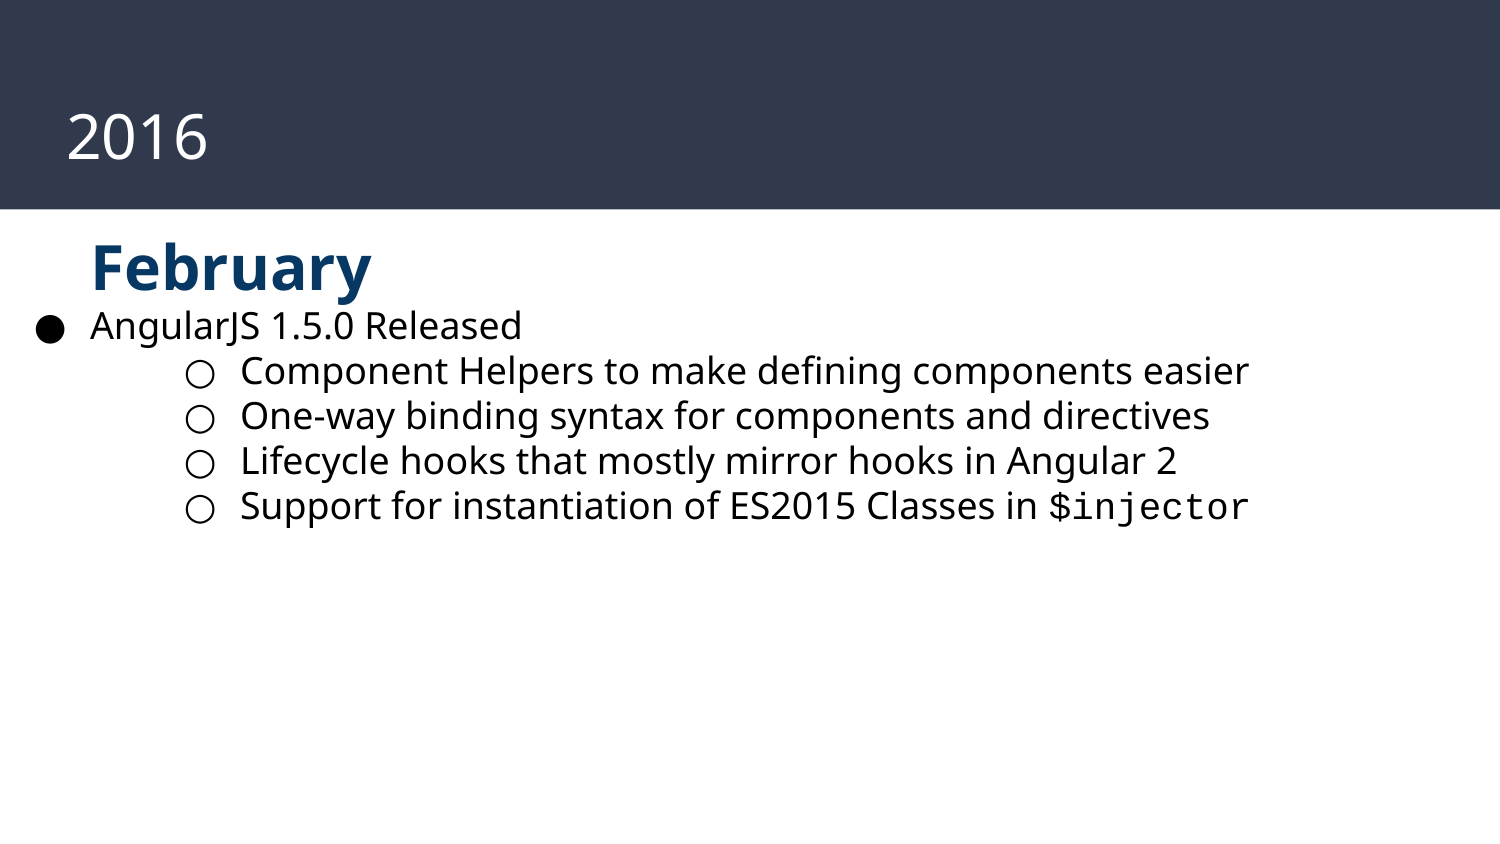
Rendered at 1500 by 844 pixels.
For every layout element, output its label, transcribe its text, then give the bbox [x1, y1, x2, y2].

title 2016 [51, 82, 1449, 185]
text_box February AngularJS 1.5.0 Released Component Helpers to make defining components easier One-way binding syntax for components and directives Lifecycle hooks that mostly mirror hooks in Angular 2 Support for instantiation of ES2015 Classes in $injector [0, 212, 1500, 830]
